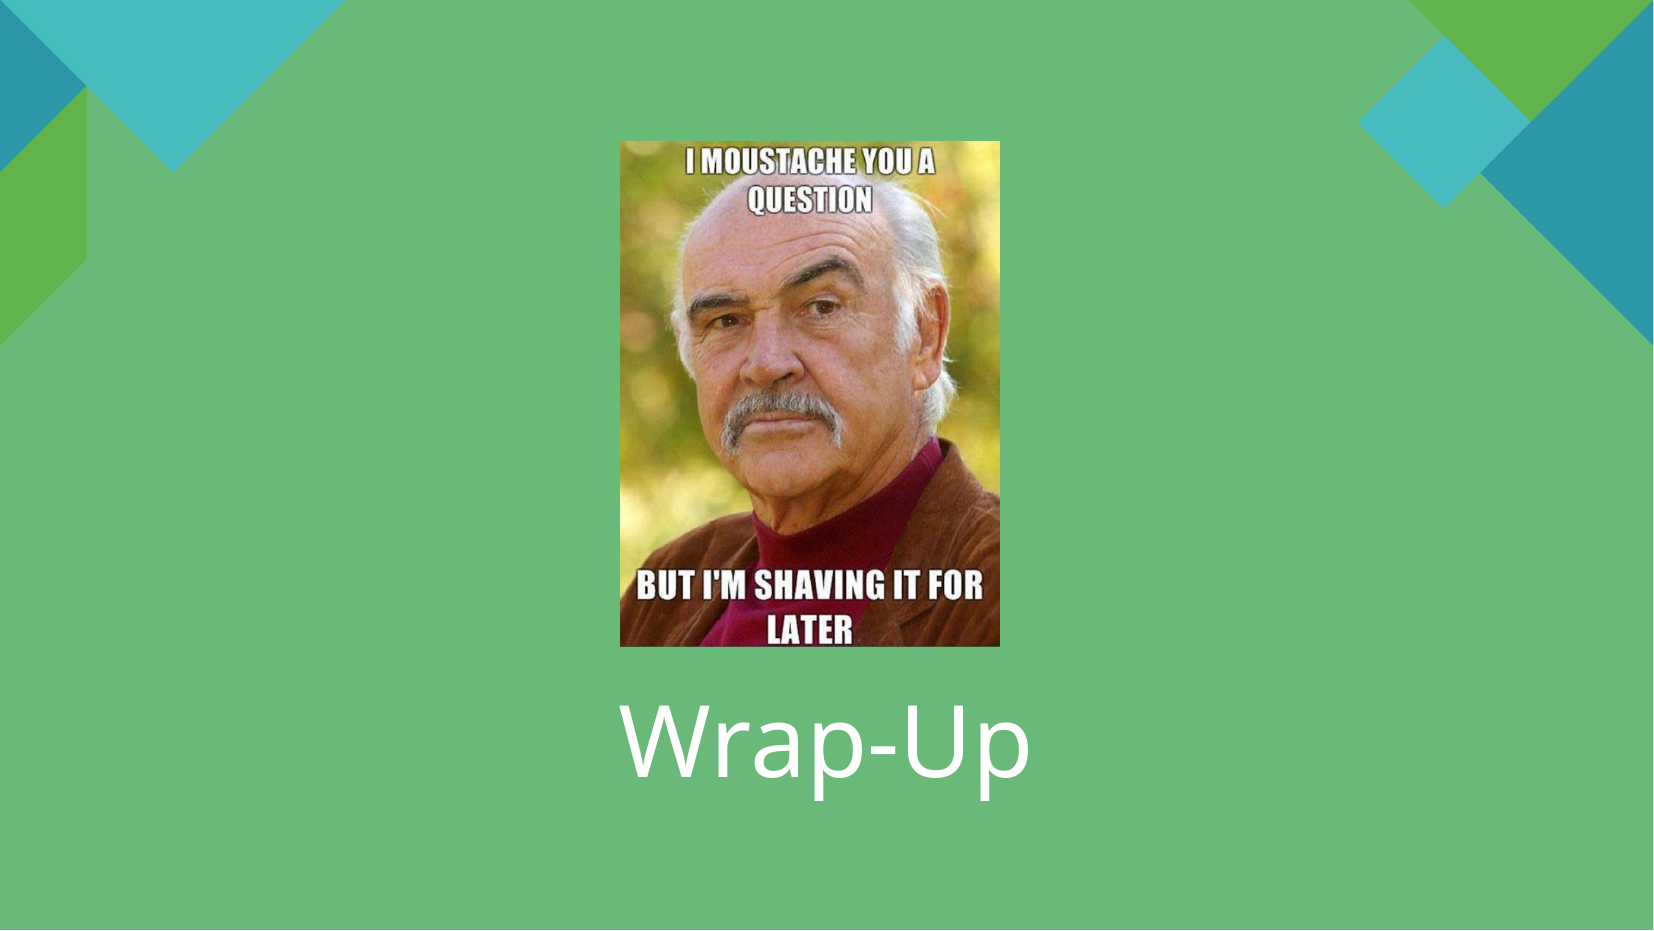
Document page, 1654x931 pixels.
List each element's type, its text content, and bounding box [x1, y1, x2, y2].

title Wrap-Up [59, 649, 1595, 827]
picture [620, 141, 1000, 647]
